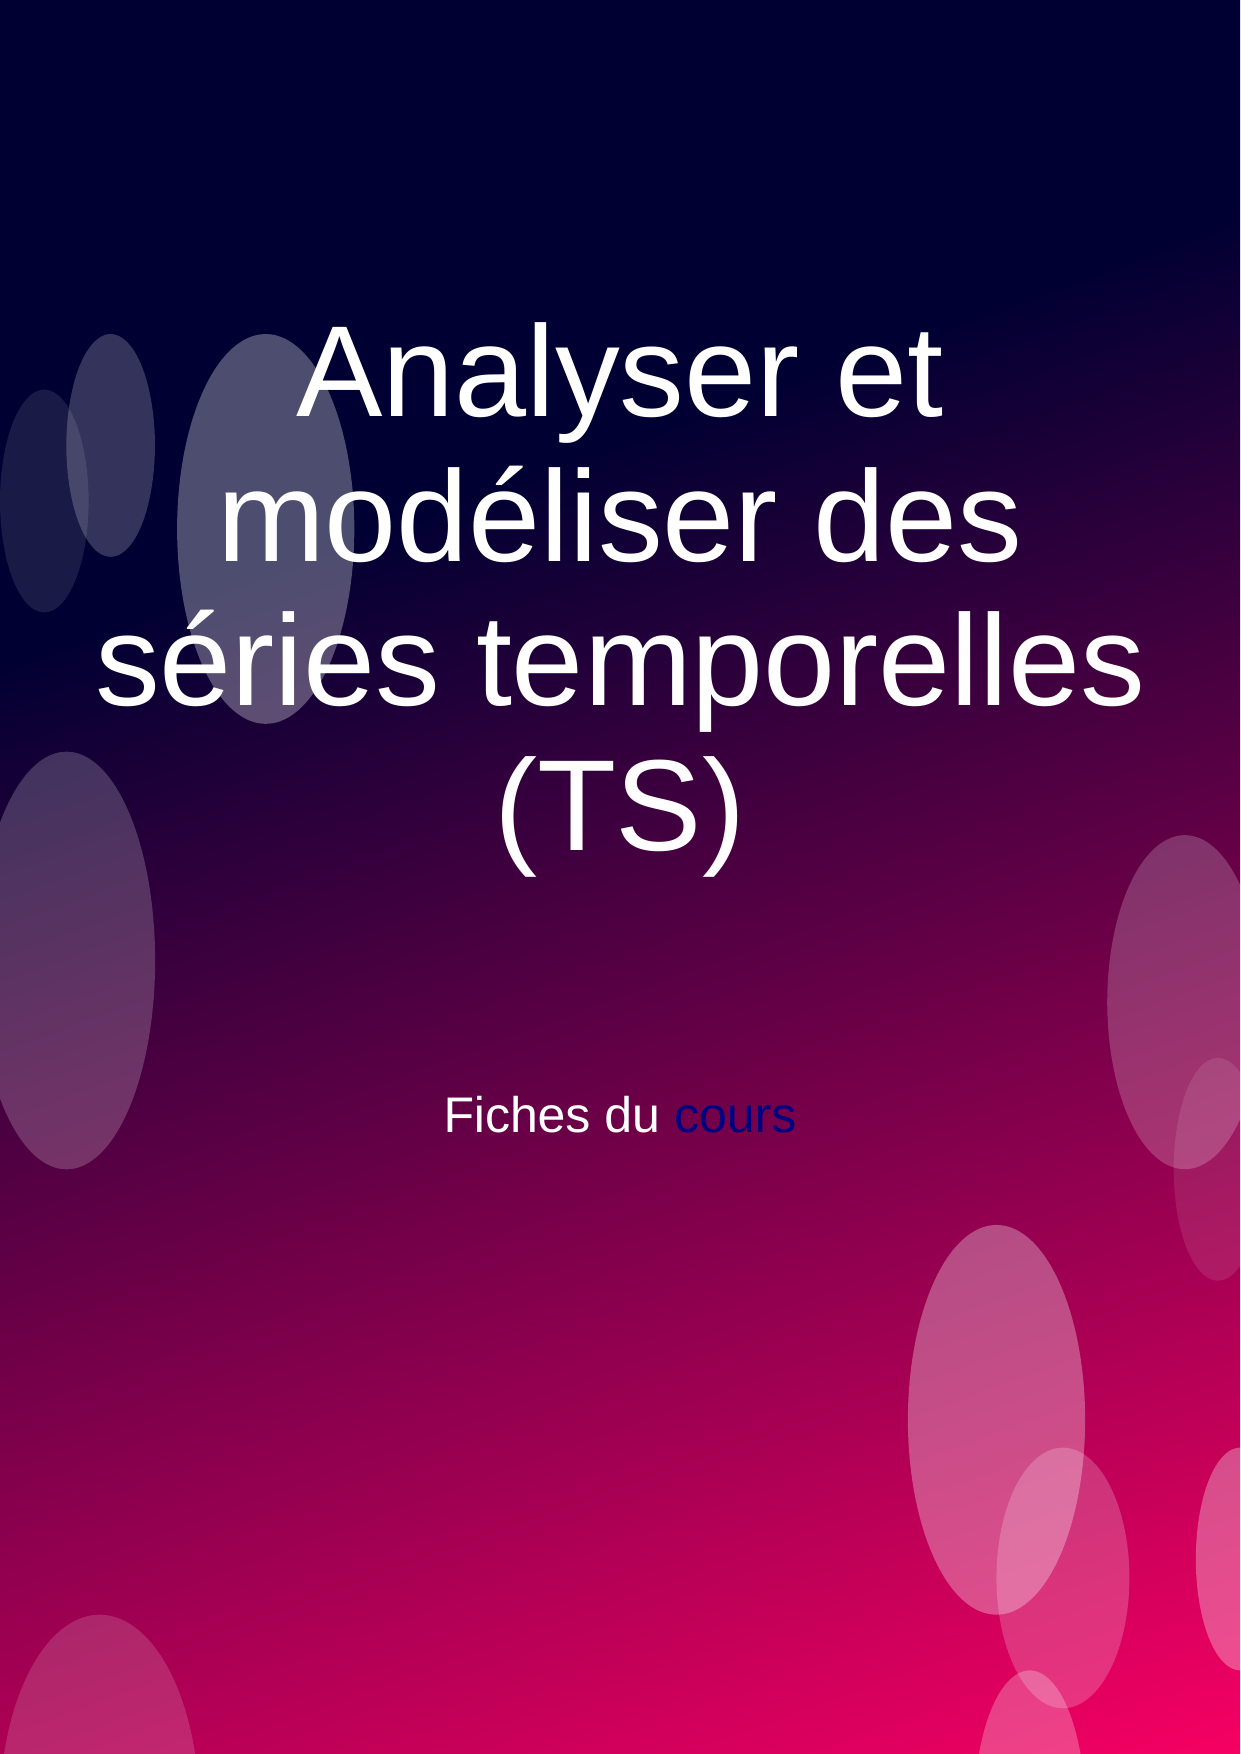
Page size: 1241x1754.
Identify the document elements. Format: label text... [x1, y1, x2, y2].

subtitle Fiches du cours [61, 801, 1179, 1428]
title Analyser et modéliser des séries temporelles (TS) [61, 204, 1179, 801]
